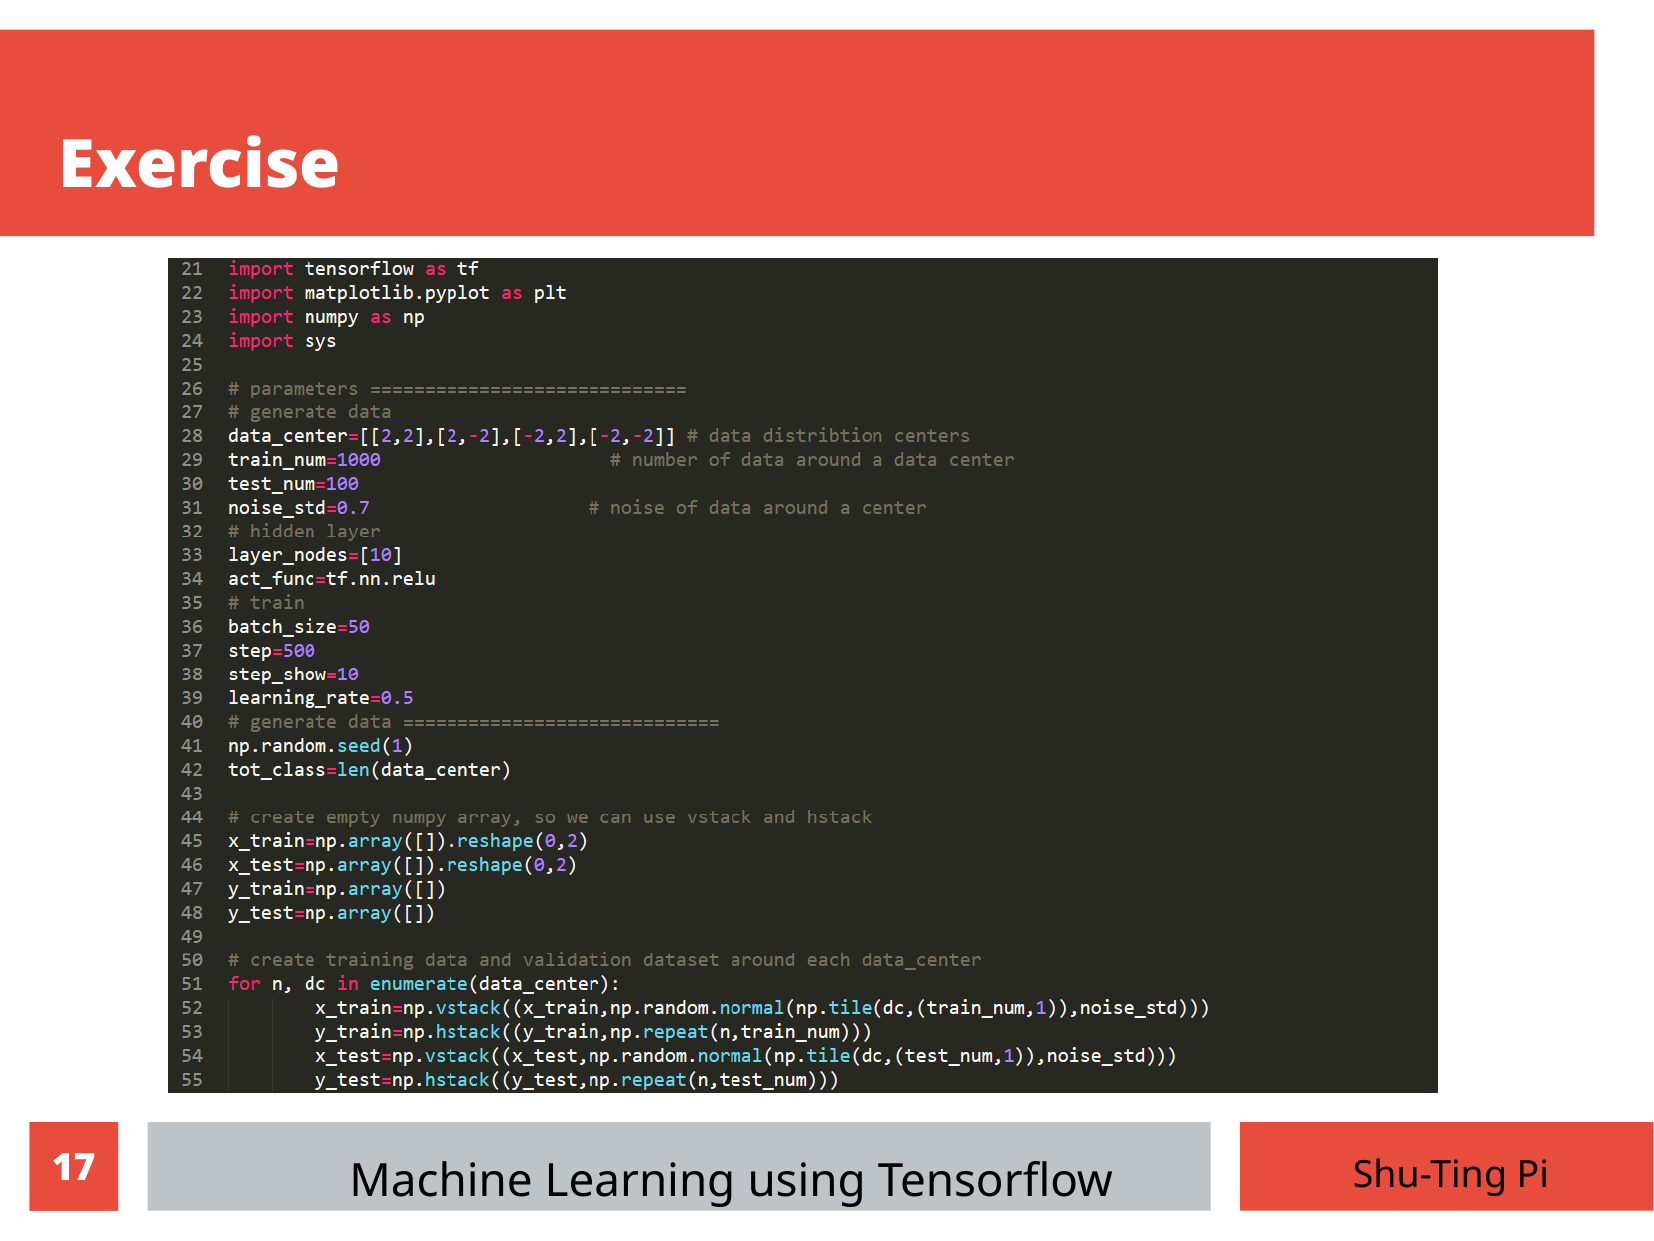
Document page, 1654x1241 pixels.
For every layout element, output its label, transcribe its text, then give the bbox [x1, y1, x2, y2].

picture [168, 258, 1438, 1093]
text_box Shu-Ting Pi [1338, 1140, 1573, 1203]
text_box Machine Learning using Tensorflow [334, 1139, 1220, 1241]
title Exercise [59, 59, 1595, 207]
